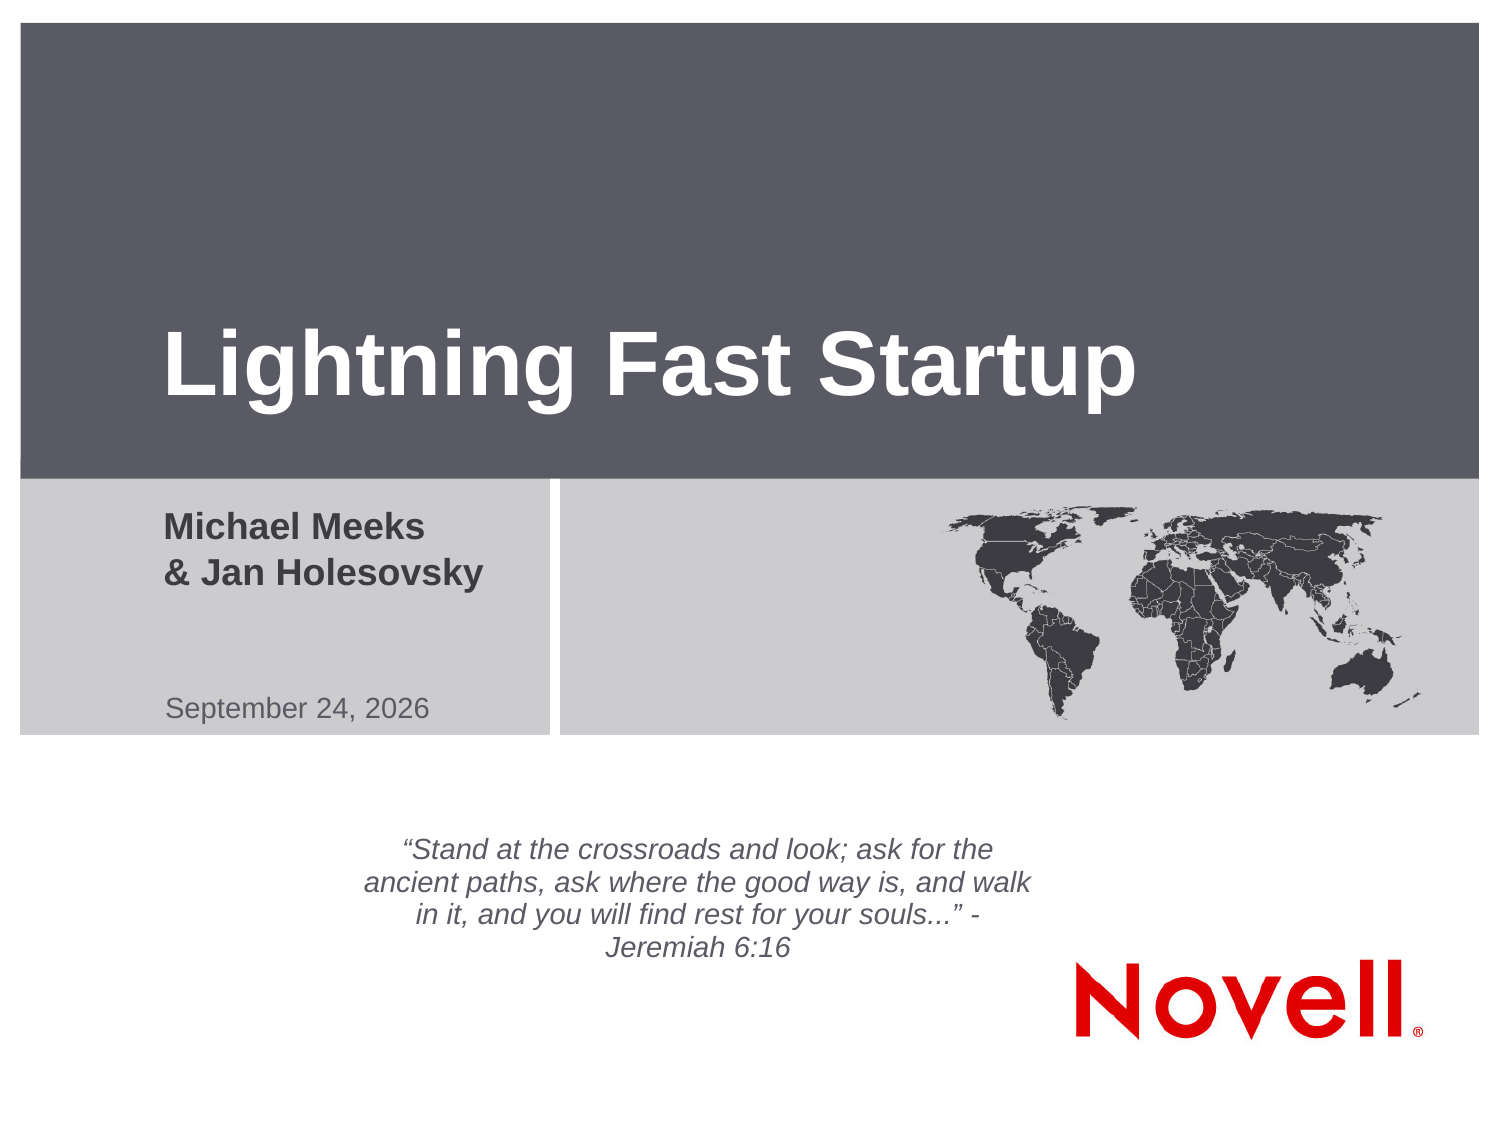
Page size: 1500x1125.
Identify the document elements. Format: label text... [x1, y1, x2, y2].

list Michael Meeks & Jan Holesovsky [163, 501, 559, 672]
title Lightning Fast Startup [162, 164, 1476, 415]
picture [560, 479, 1479, 735]
picture [1066, 951, 1430, 1047]
picture [20, 479, 550, 735]
text_box “Stand at the crossroads and look; ask for the ancient paths, ask where the good way is, and walk in it, and you will find rest for your souls...” - Jeremiah 6:16 [358, 832, 1038, 1012]
